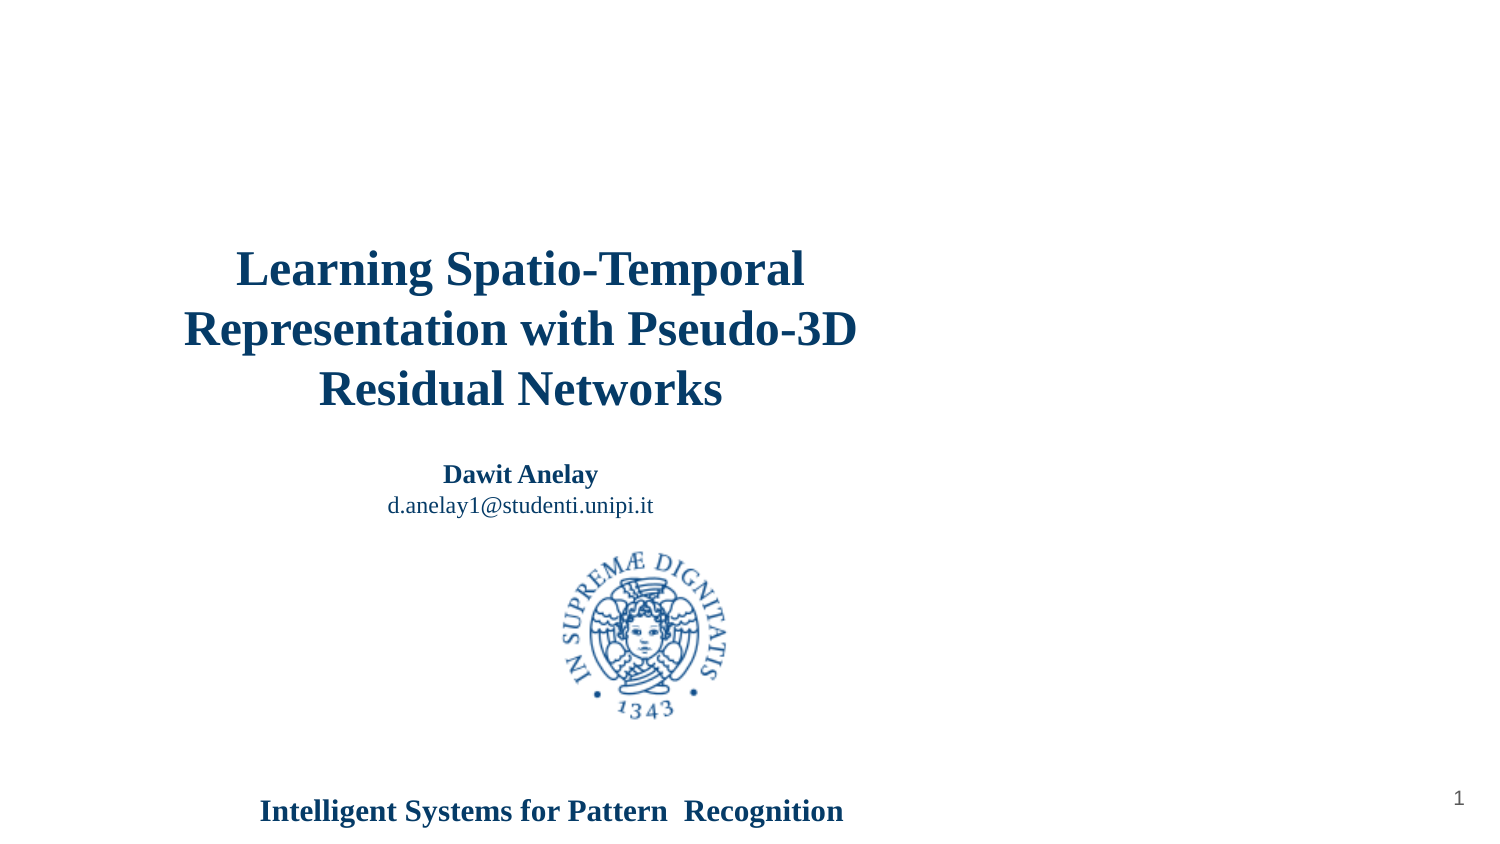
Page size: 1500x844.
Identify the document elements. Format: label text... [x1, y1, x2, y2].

slide_number <number> [1389, 764, 1480, 830]
subtitle Dawit Anelay d.anelay1@studenti.unipi.it [119, 441, 922, 530]
picture [94, 530, 1186, 737]
text_box Intelligent Systems for Pattern Recognition [244, 726, 967, 844]
title Learning Spatio-Temporal Representation with Pseudo-3D Residual Networks [119, 216, 922, 441]
